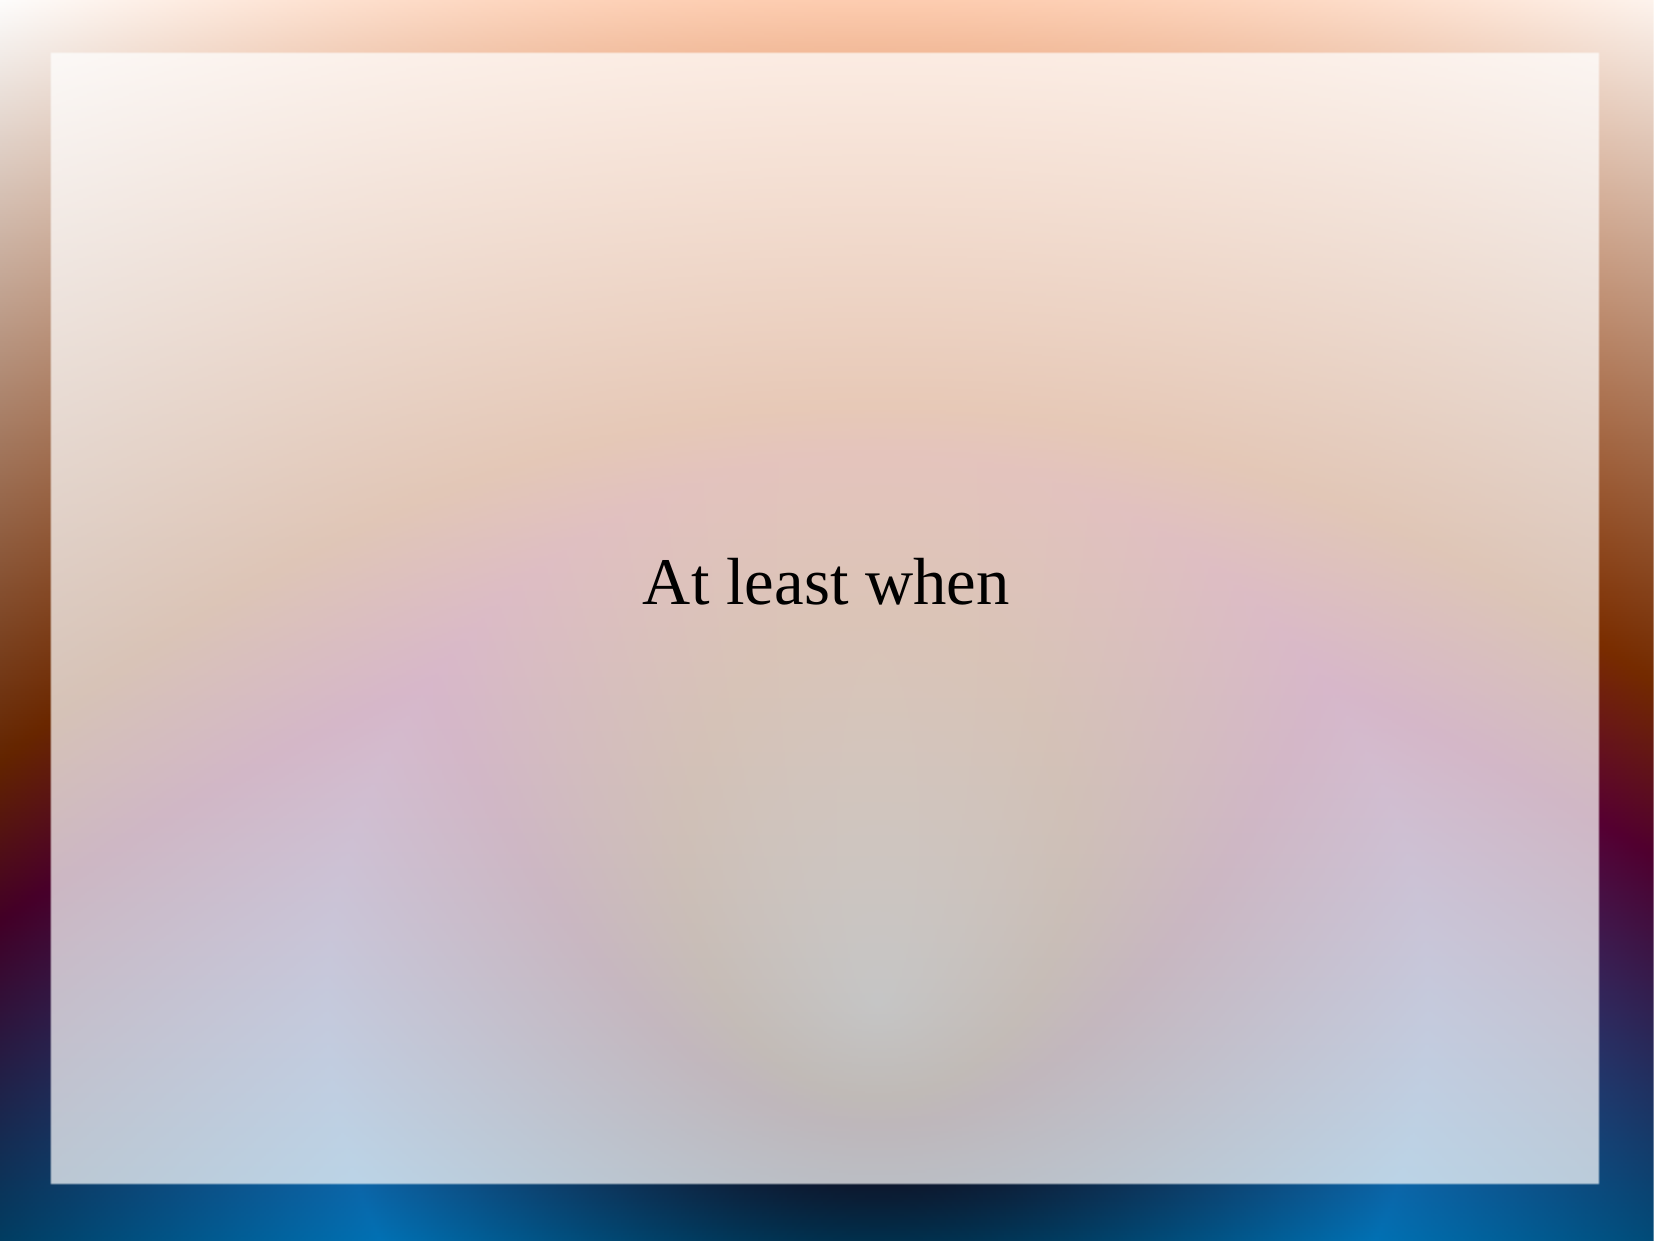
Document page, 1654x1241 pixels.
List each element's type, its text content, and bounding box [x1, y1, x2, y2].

picture [0, 0, 1654, 1241]
subtitle At least when [82, 55, 1571, 1109]
